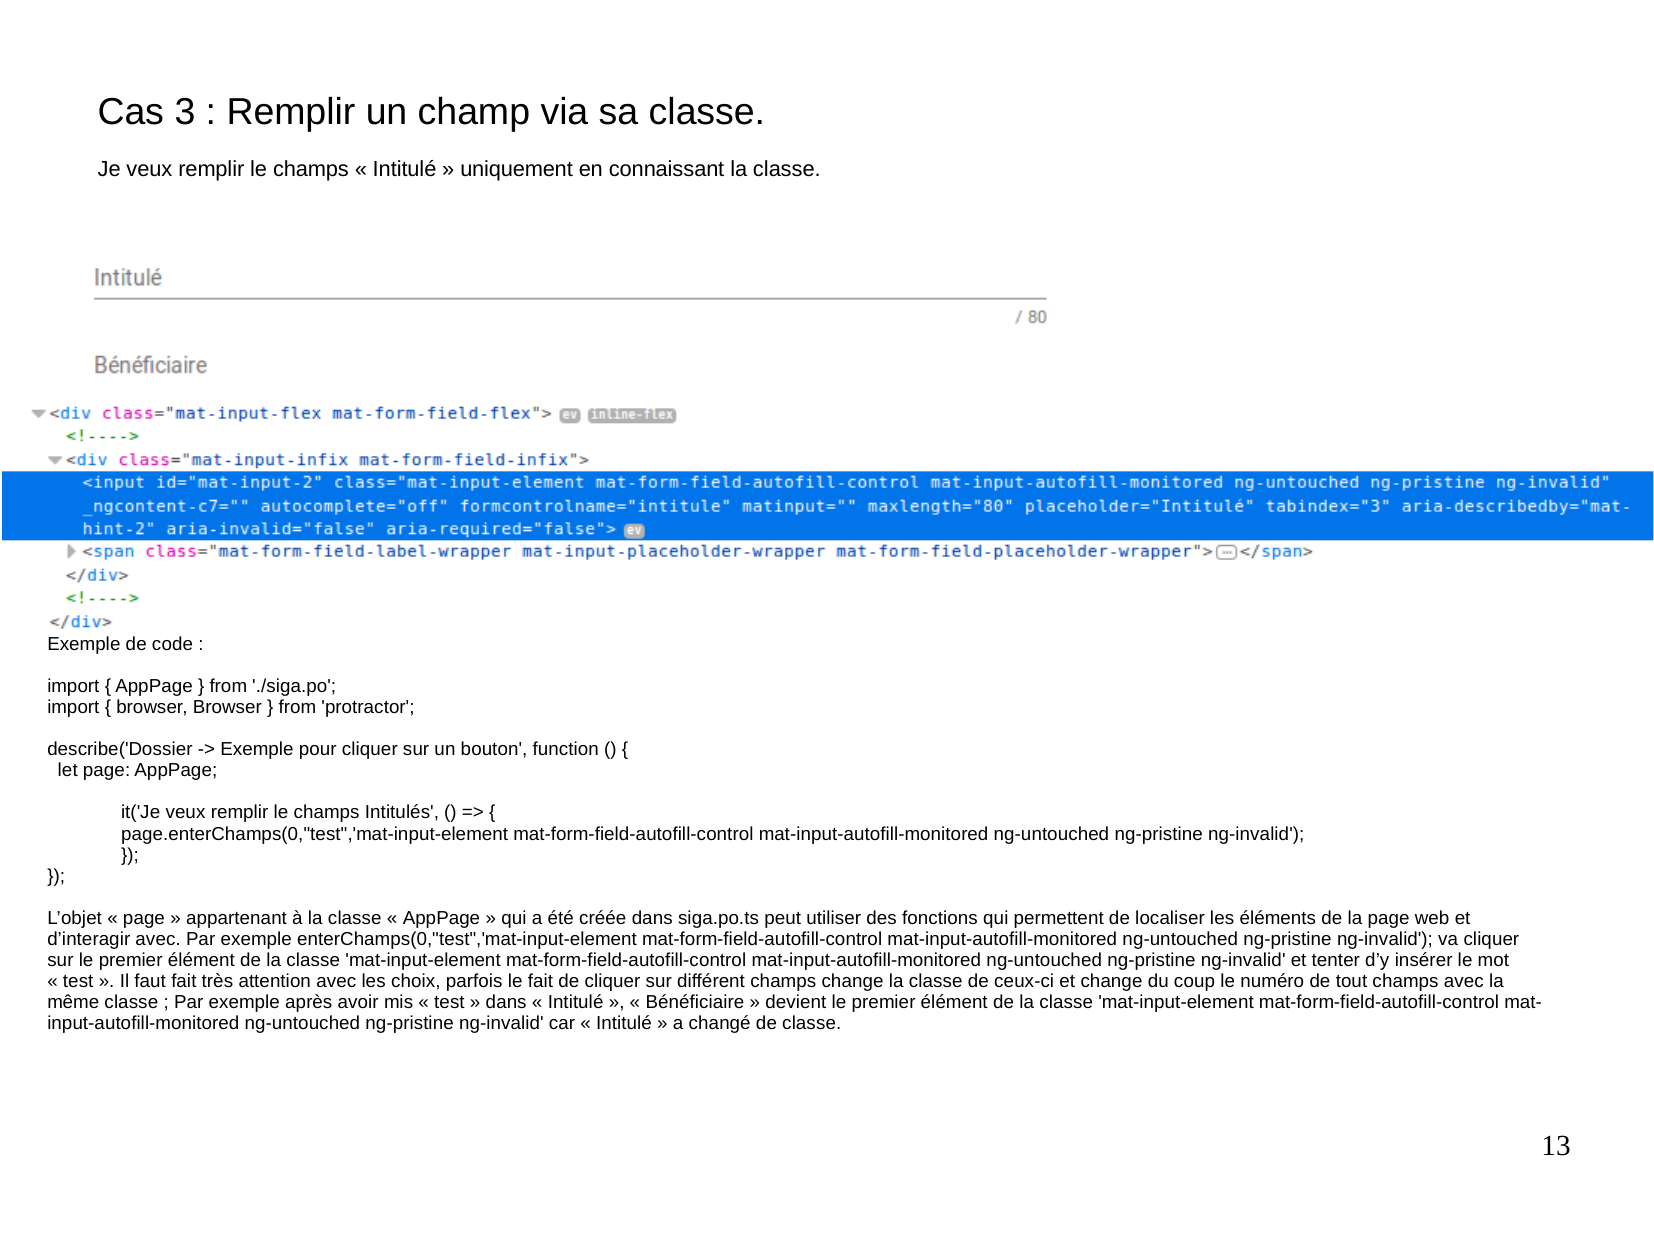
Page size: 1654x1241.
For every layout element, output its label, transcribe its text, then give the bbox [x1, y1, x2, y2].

picture [88, 220, 1075, 378]
title Exemple de code : import { AppPage } from './siga.po'; import { browser, Browser } from 'protractor'; describe('Dossier -> Exemple pour cliquer sur un bouton', function () { let page: AppPage; it('Je veux remplir le champs Intitulés', () => { page.enterChamps(0,"test",'mat-input-element mat-form-field-autofill-control mat-input-autofill-monitored ng-untouched ng-pristine ng-invalid'); }); }); L’objet « page » appartenant à la classe « AppPage » qui a été créée dans siga.po.ts peut utiliser des fonctions qui permettent de localiser les éléments de la page web et d’interagir avec. Par exemple enterChamps(0,"test",'mat-input-element mat-form-field-autofill-control mat-input-autofill-monitored ng-untouched ng-pristine ng-invalid'); va cliquer sur le premier élément de la classe 'mat-input-element mat-form-field-autofill-control mat-input-autofill-monitored ng-untouched ng-pristine ng-invalid' et tenter d’y insérer le mot « test ». Il faut fait très attention avec les choix, parfois le fait de cliquer sur différent champs change la classe de ceux-ci et change du coup le numéro de tout champs avec la même classe ; Par exemple après avoir mis « test » dans « Intitulé », « Bénéficiaire » devient le premier élément de la classe 'mat-input-element mat-form-field-autofill-control mat-input-autofill-monitored ng-untouched ng-pristine ng-invalid' car « Intitulé » a changé de classe. [47, 633, 1548, 1034]
text_box Cas 3 : Remplir un champ via sa classe. Je veux remplir le champs « Intitulé » uniquement en connaissant la classe. [82, 82, 1489, 270]
picture [2, 401, 1654, 635]
